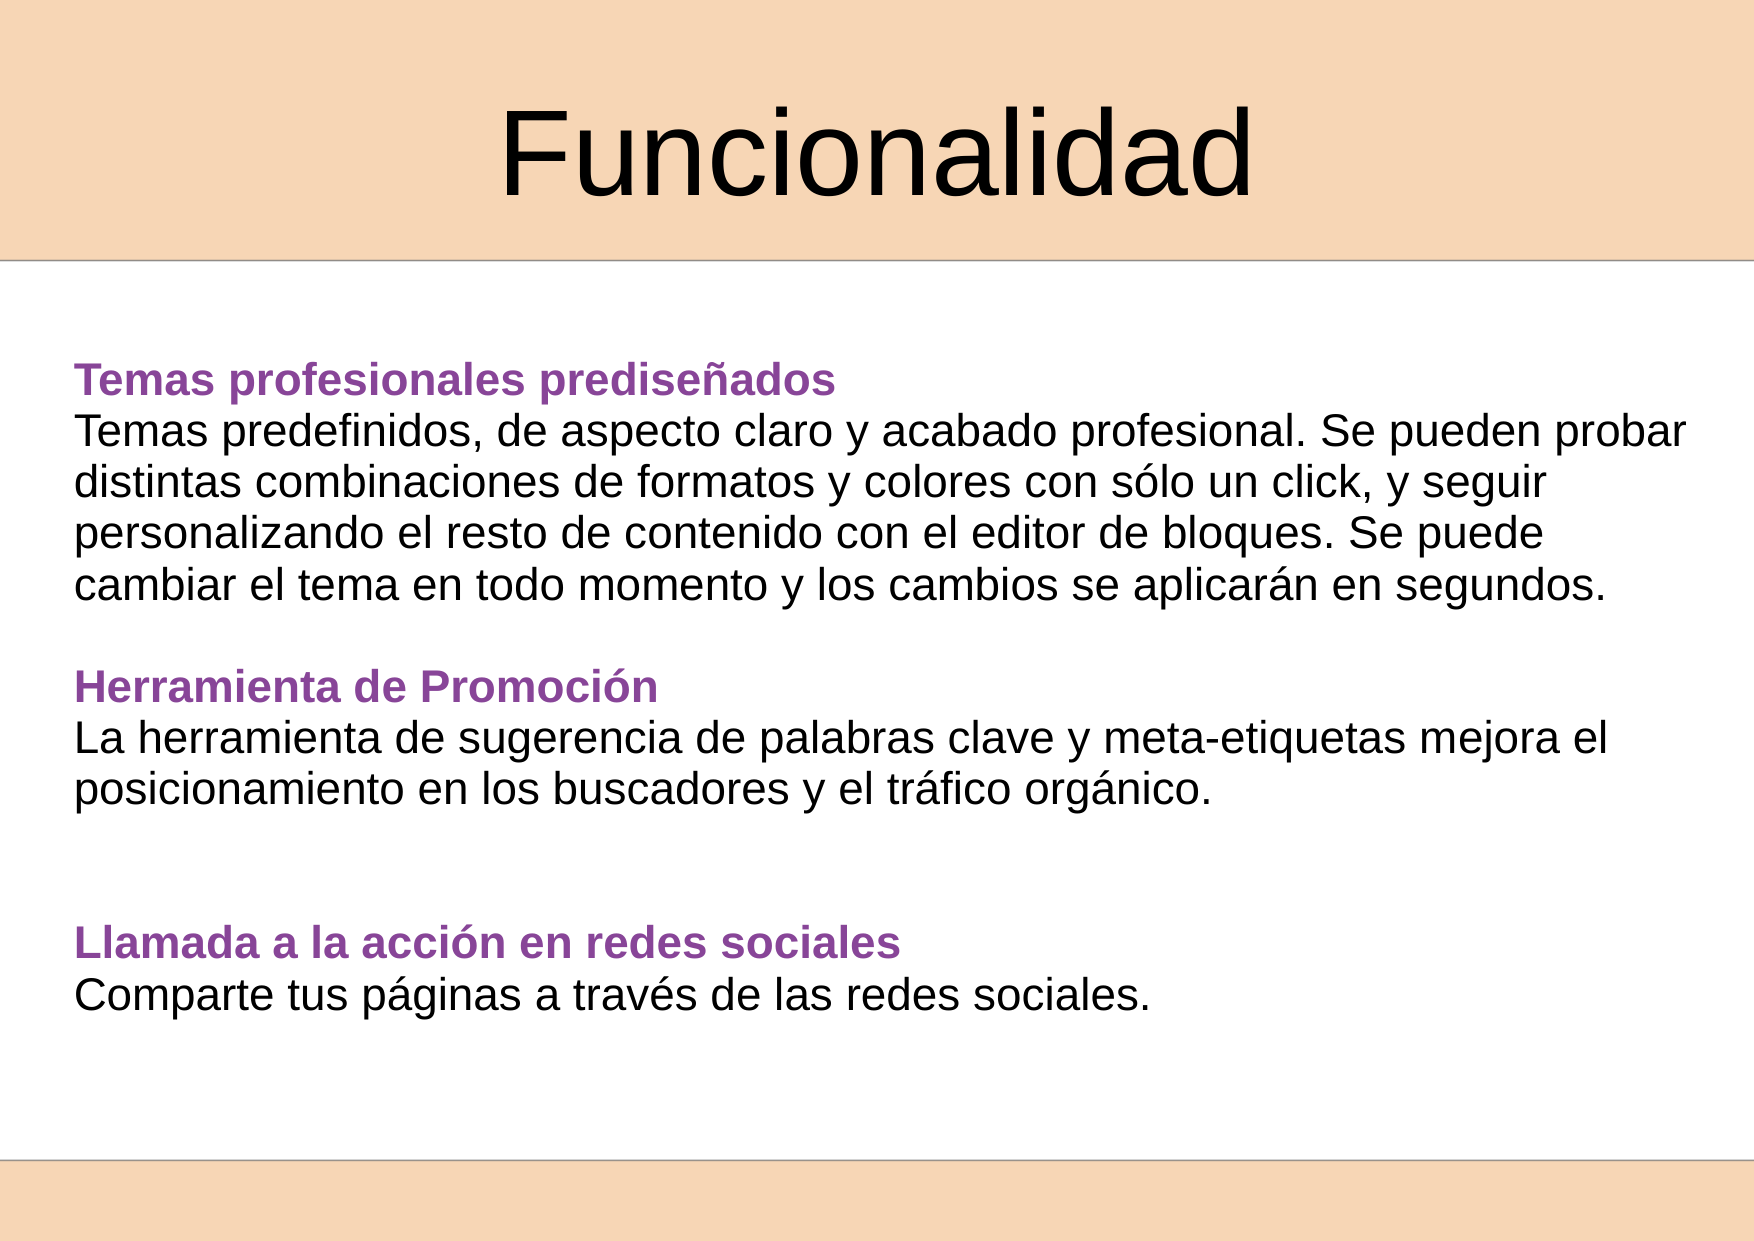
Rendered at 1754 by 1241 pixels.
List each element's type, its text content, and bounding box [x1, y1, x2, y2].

text_box Temas profesionales prediseñados Temas predefinidos, de aspecto claro y acabado profesional. Se pueden probar distintas combinaciones de formatos y colores con sólo un click, y seguir personalizando el resto de contenido con el editor de bloques. Se puede cambiar el tema en todo momento y los cambios se aplicarán en segundos. Herramienta de Promoción La herramienta de sugerencia de palabras clave y meta-etiquetas mejora el posicionamiento en los buscadores y el tráfico orgánico. Llamada a la acción en redes sociales Comparte tus páginas a través de las redes sociales. [59, 346, 1713, 1233]
title Funcionalidad [87, 49, 1667, 257]
picture [0, 0, 1754, 1241]
